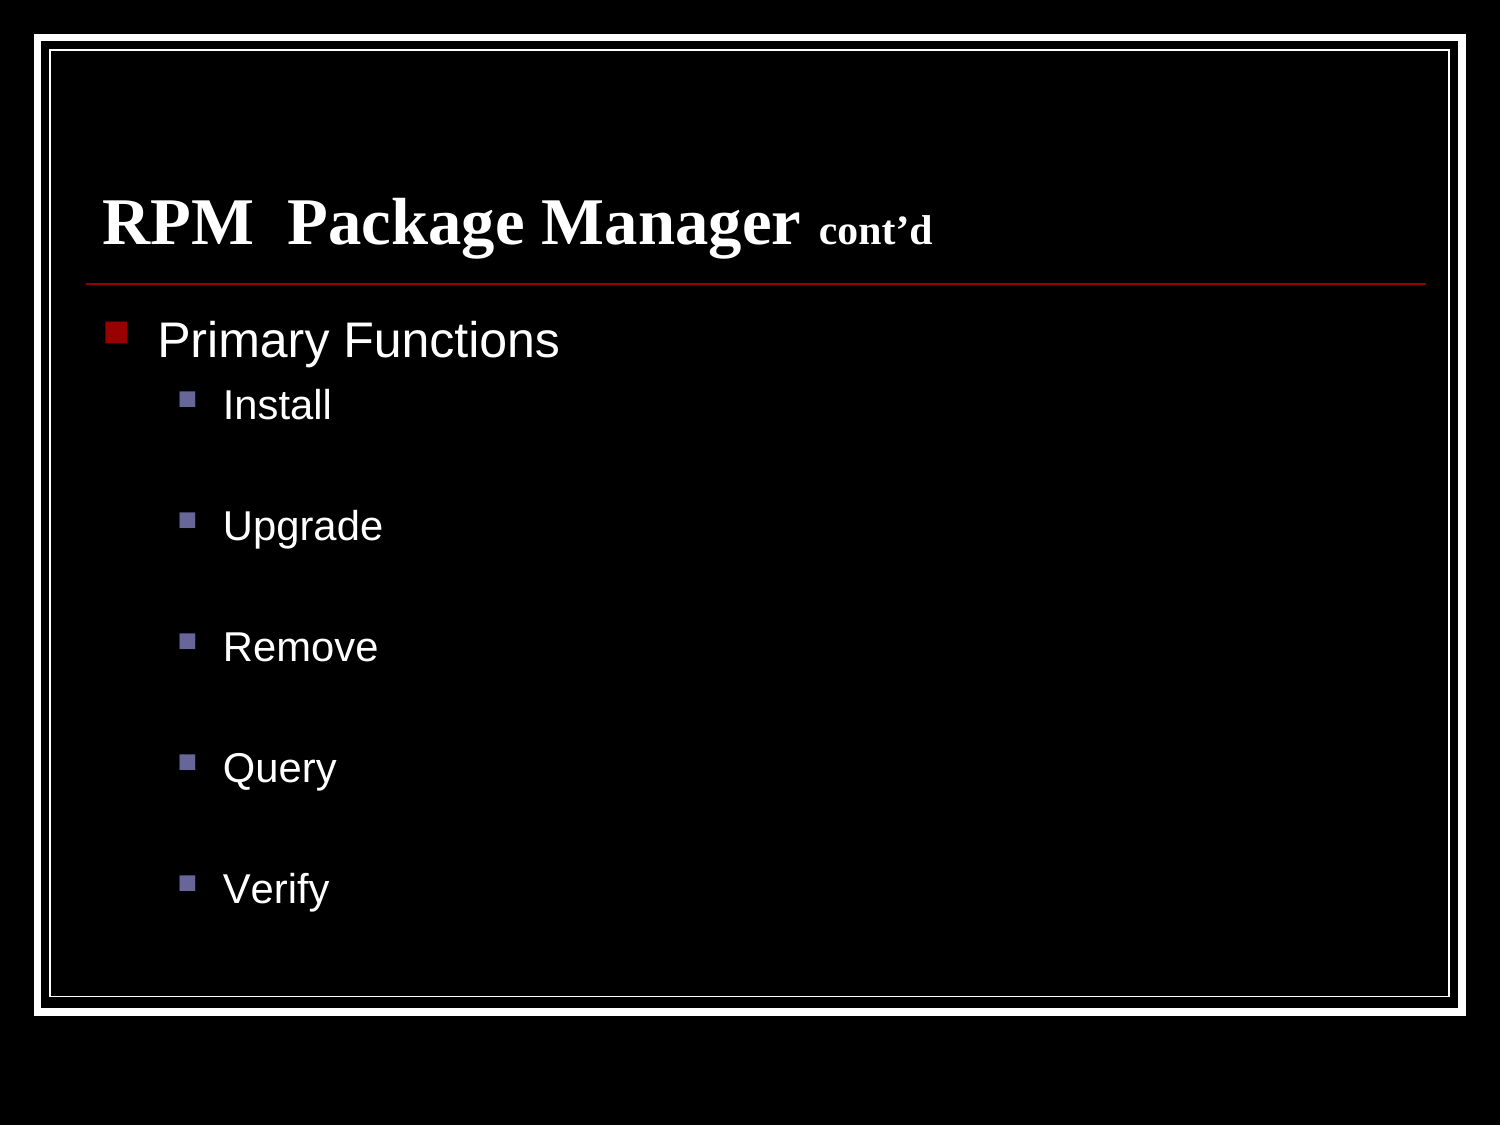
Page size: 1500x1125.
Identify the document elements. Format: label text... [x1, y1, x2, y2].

title RPM Package Manager cont’d [87, 77, 1426, 266]
list Primary Functions Install Upgrade Remove Query Verify [87, 299, 1426, 963]
